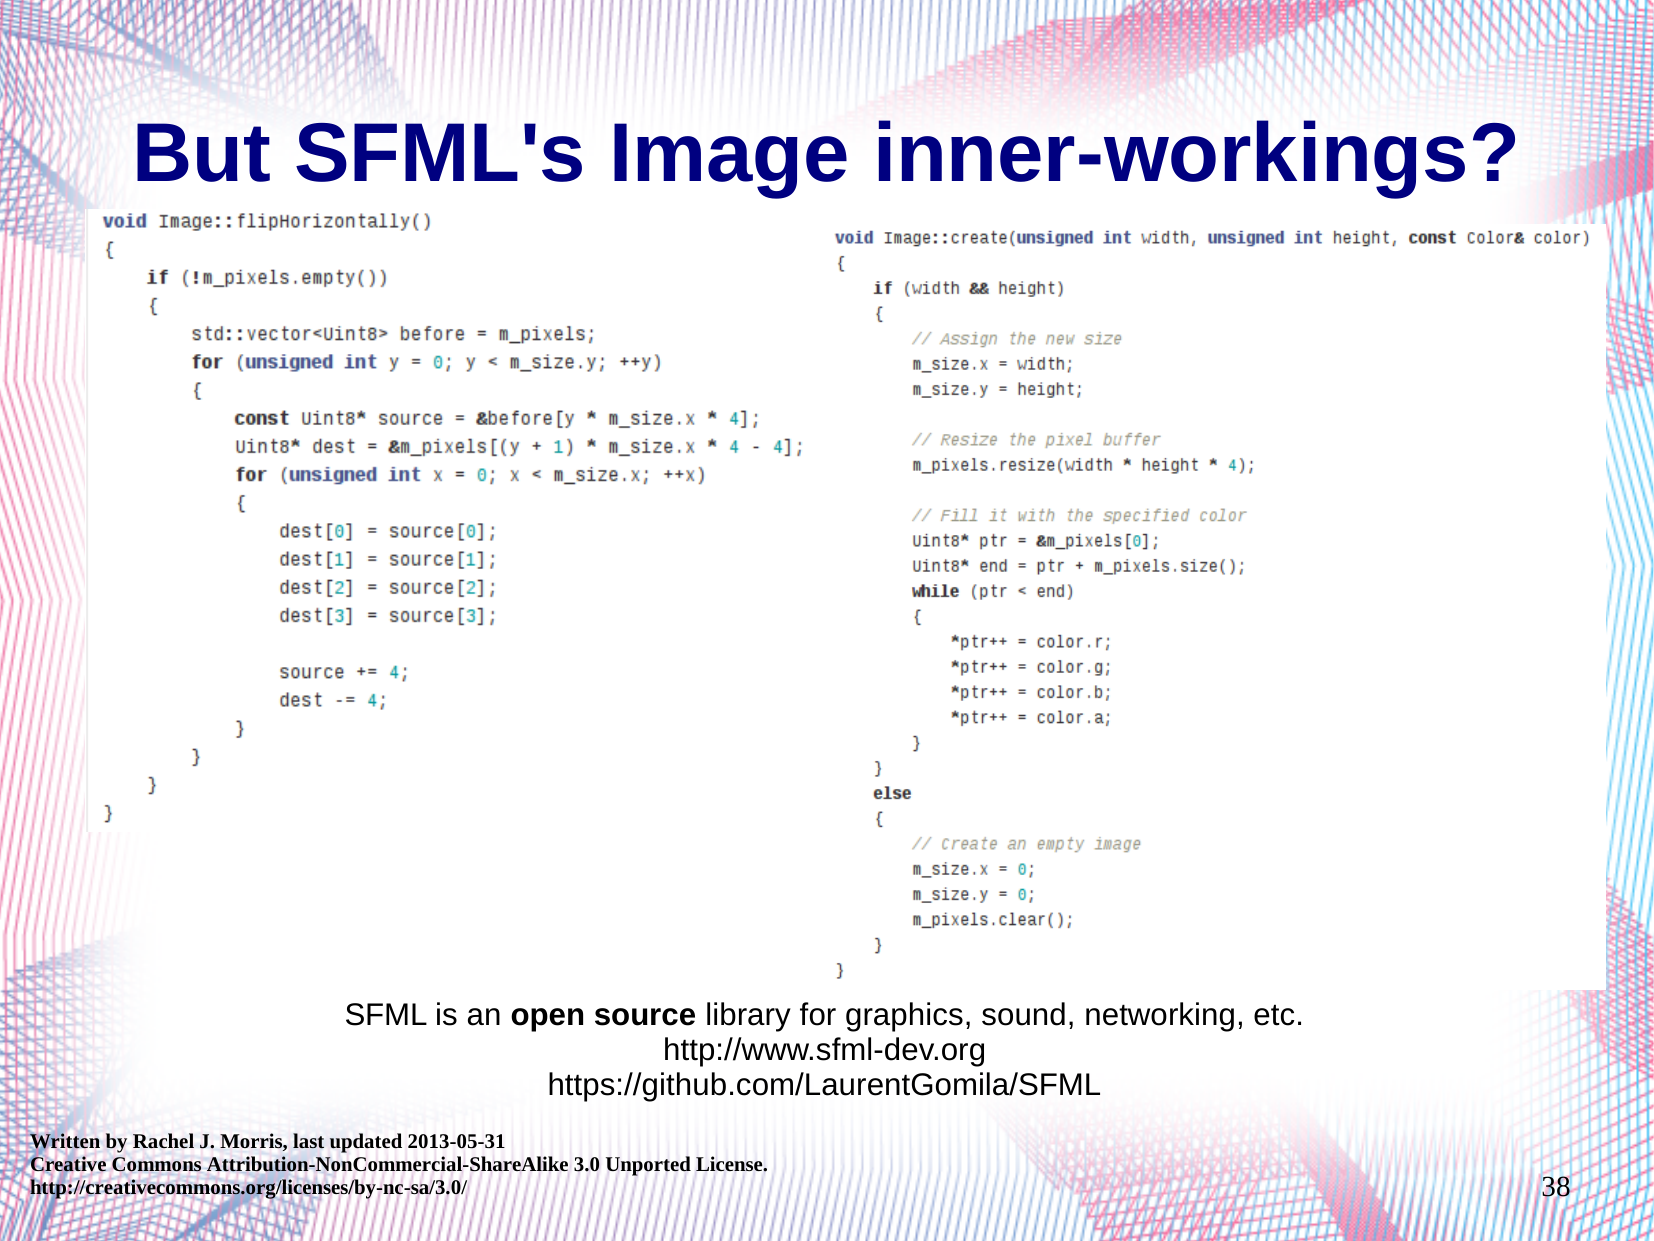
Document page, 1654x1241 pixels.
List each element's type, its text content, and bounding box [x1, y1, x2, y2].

text_box SFML is an open source library for graphics, sound, networking, etc. http://www.sfml-dev.org https://github.com/LaurentGomila/SFML [90, 990, 1561, 1109]
title But SFML's Image inner-workings? [82, 49, 1571, 257]
picture [0, 0, 1654, 1241]
